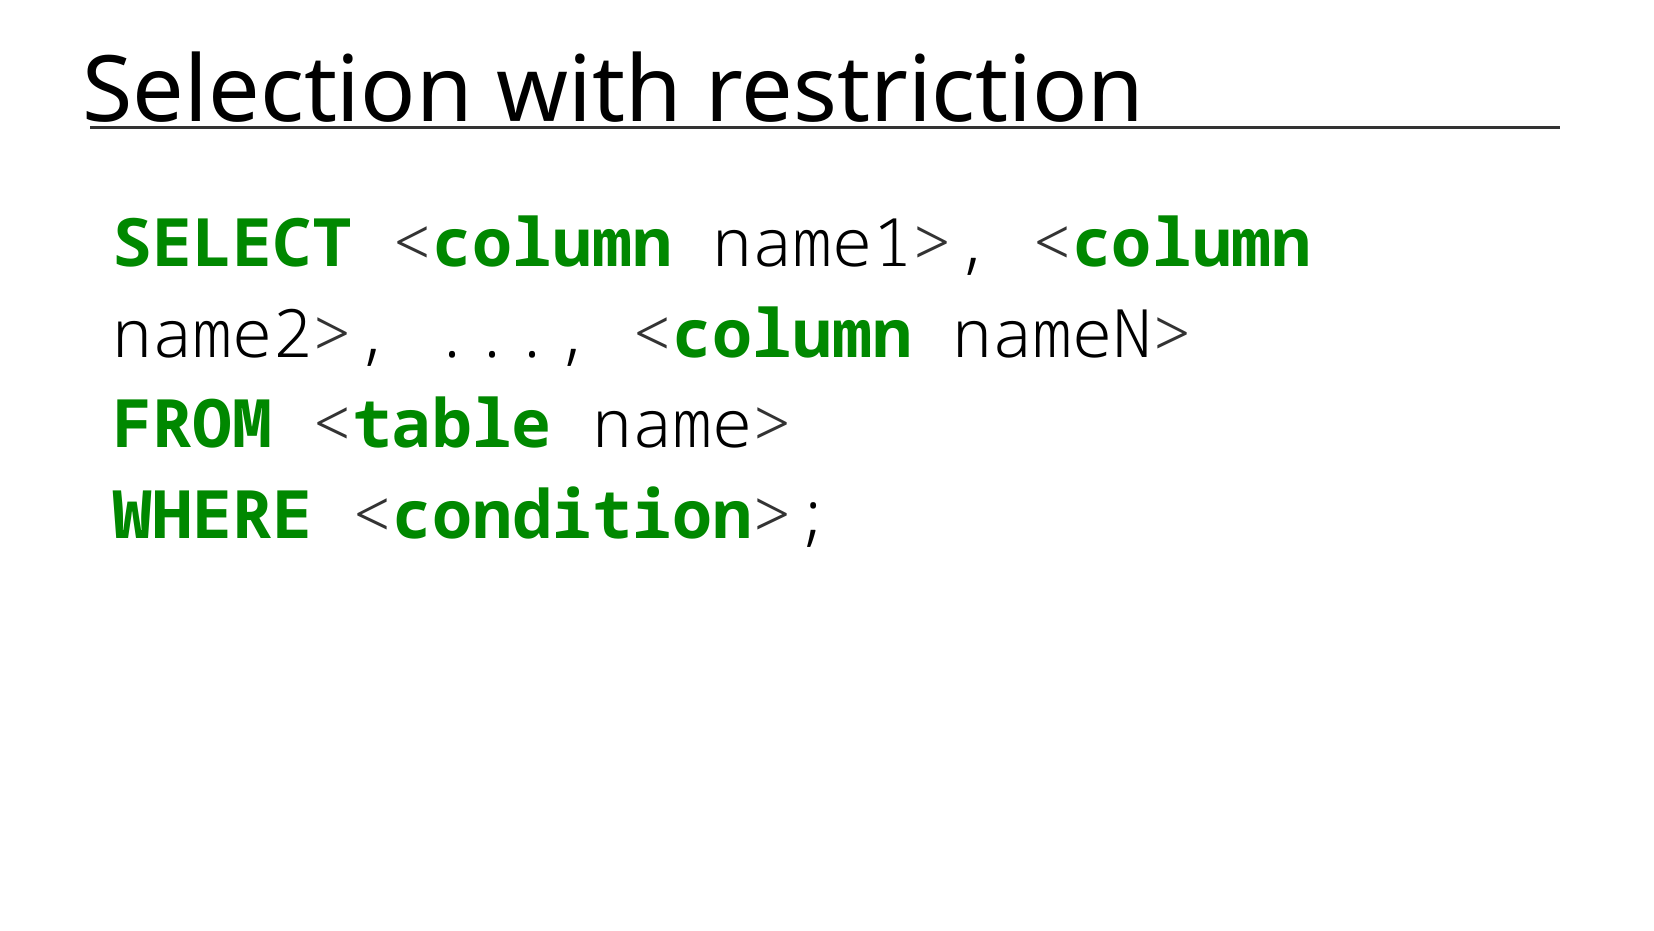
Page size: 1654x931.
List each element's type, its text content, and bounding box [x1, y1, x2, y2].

title Selection with restriction [82, 32, 1571, 140]
list SELECT <column name1>, <column name2>, ..., <column nameN> FROM <table name> WHERE <condition>; [82, 195, 1571, 811]
